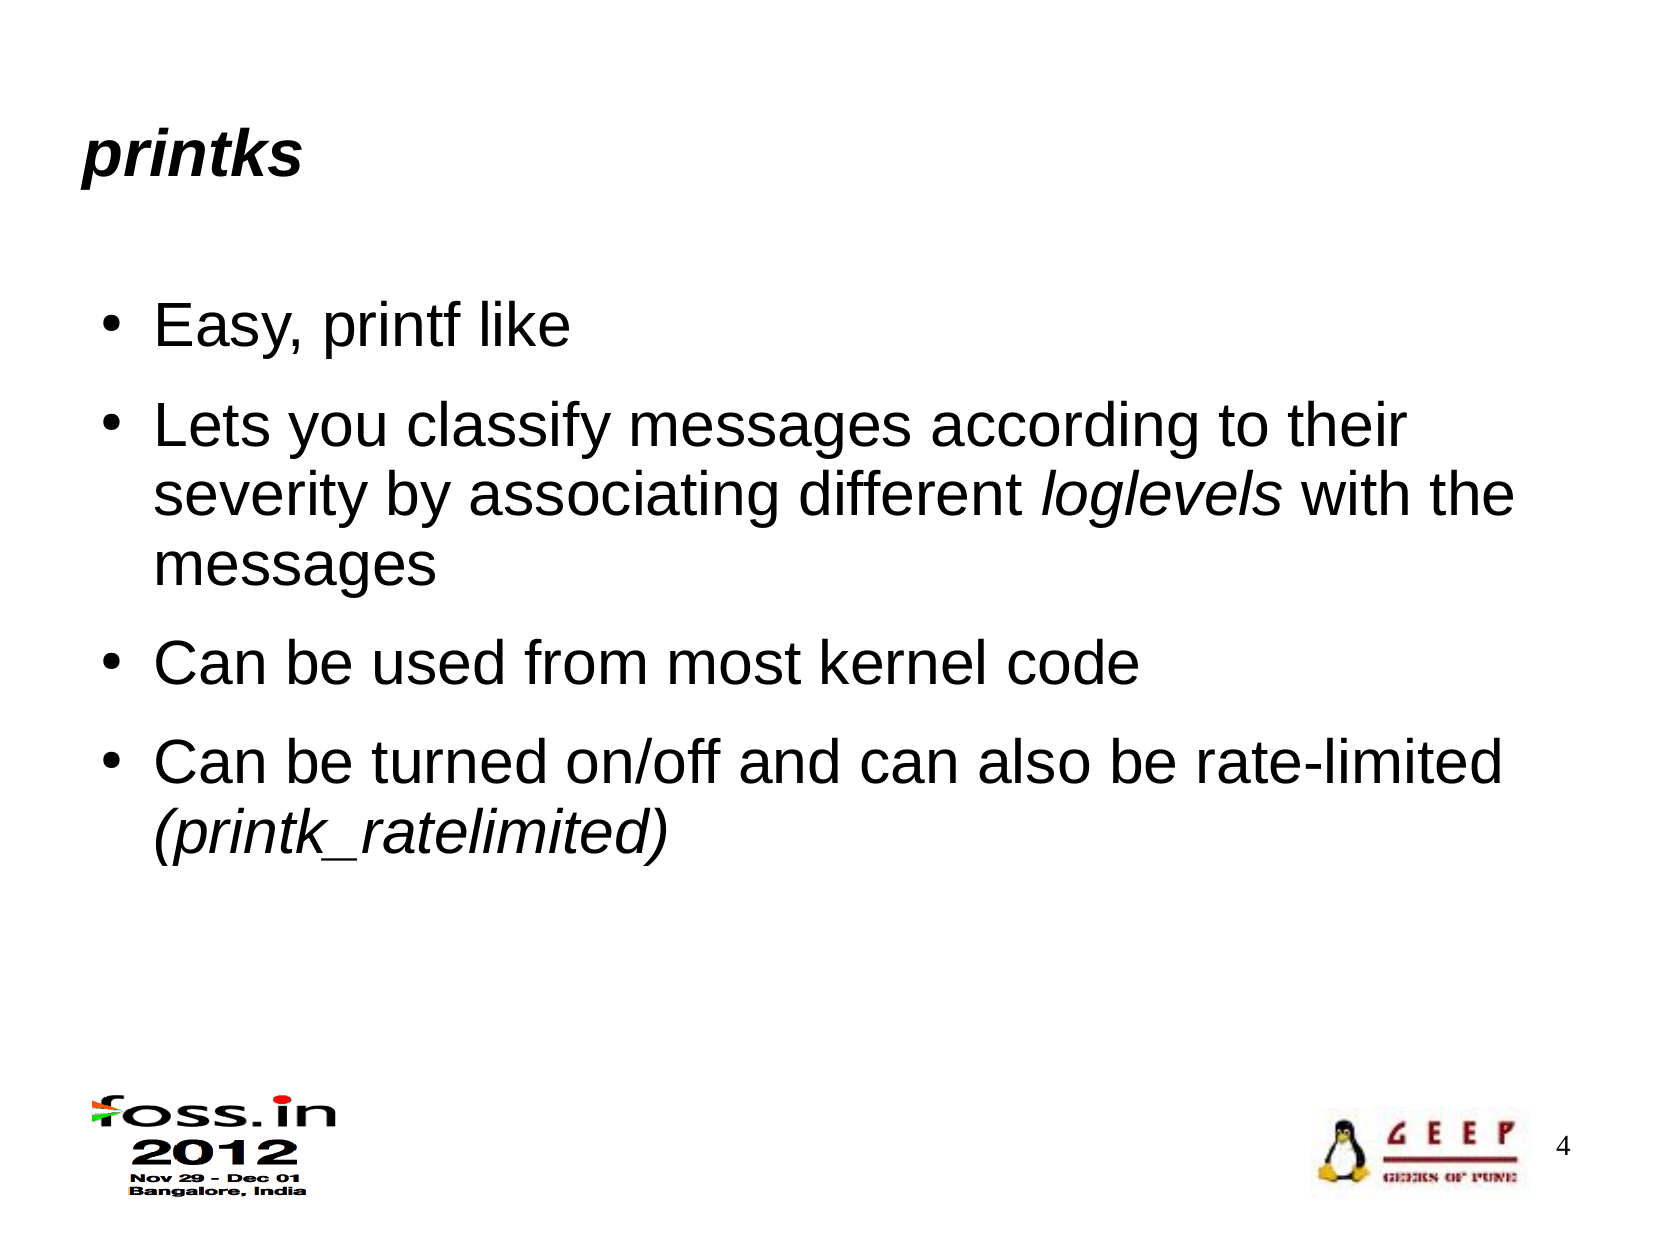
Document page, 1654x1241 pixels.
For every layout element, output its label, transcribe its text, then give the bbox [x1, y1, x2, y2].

picture [1311, 1107, 1532, 1199]
list Easy, printf like Lets you classify messages according to their severity by associating different loglevels with the messages Can be used from most kernel code Can be turned on/off and can also be rate-limited (printk_ratelimited) [82, 290, 1571, 1109]
title printks [82, 49, 1571, 257]
picture [82, 1086, 343, 1205]
